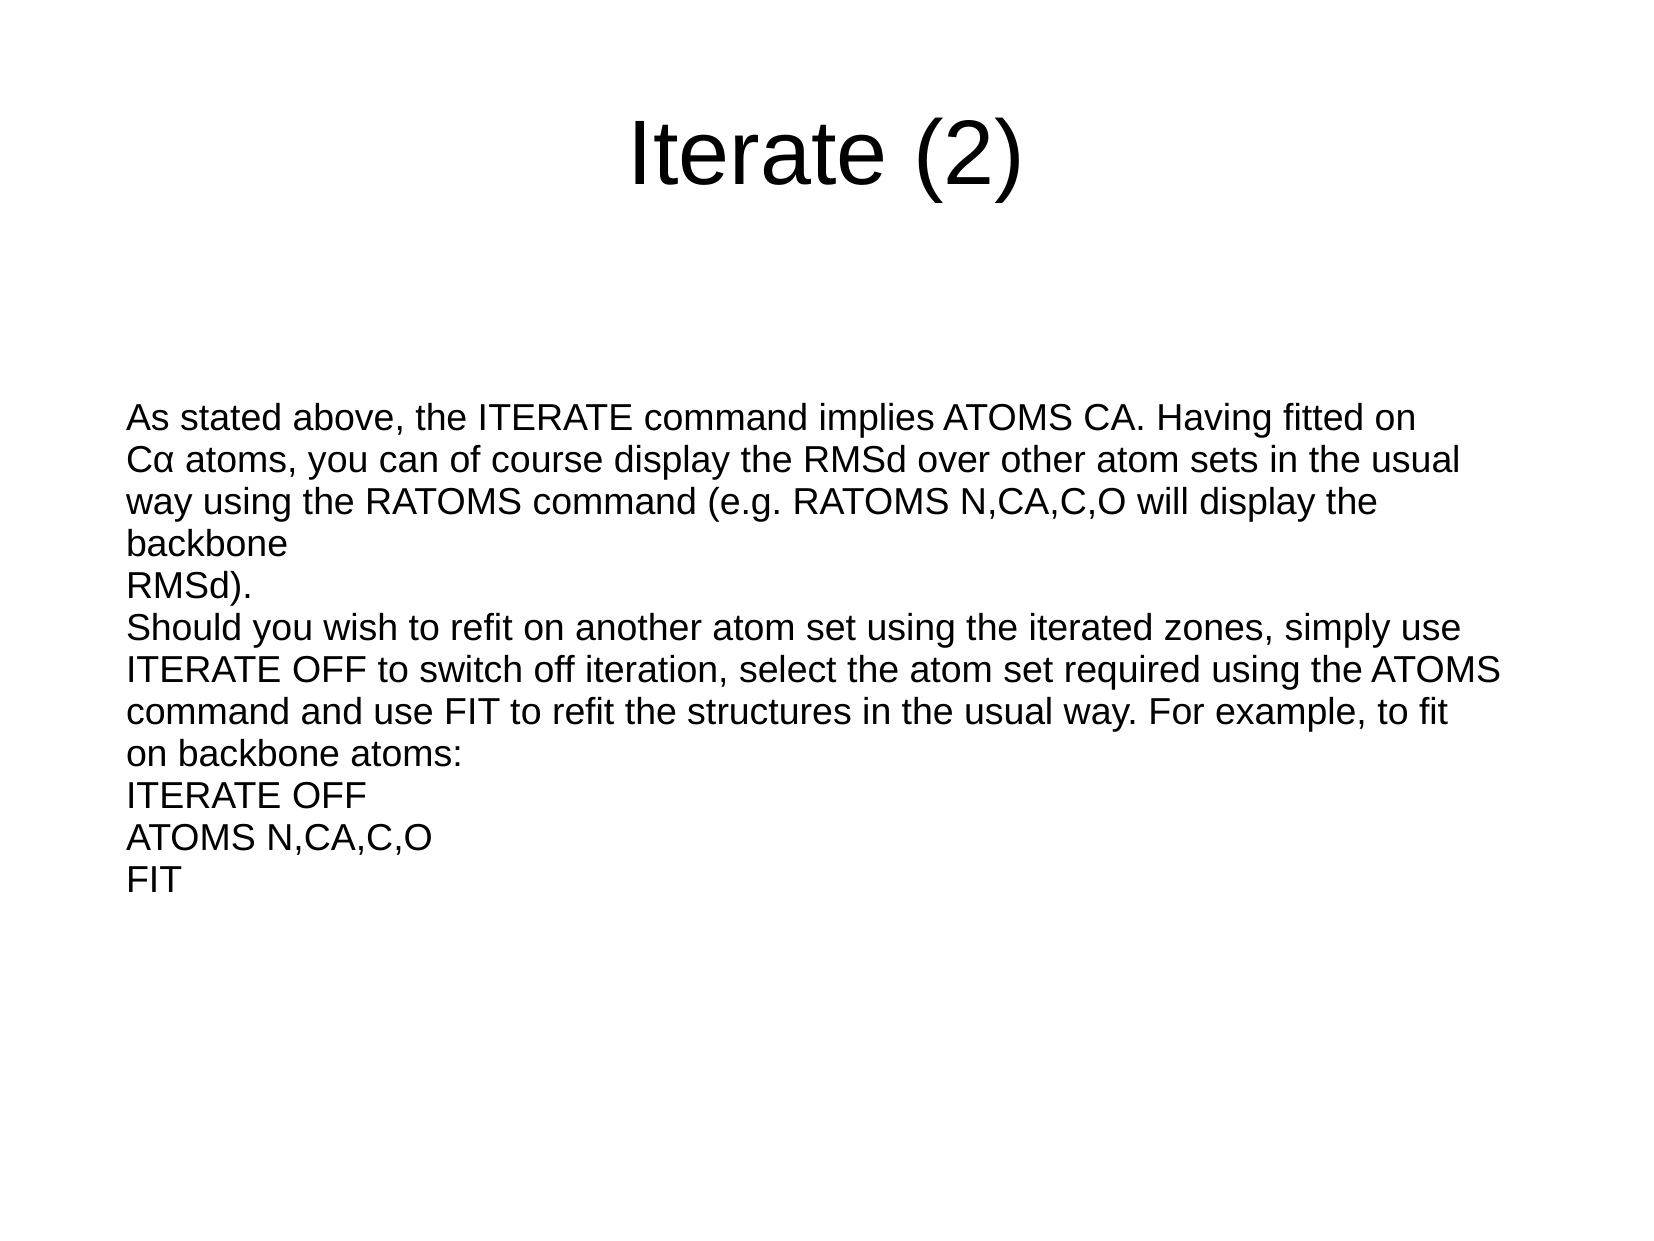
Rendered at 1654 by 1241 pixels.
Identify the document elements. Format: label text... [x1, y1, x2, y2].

title Iterate (2) [82, 49, 1571, 257]
text_box As stated above, the ITERATE command implies ATOMS CA. Having fitted on Cα atoms, you can of course display the RMSd over other atom sets in the usual way using the RATOMS command (e.g. RATOMS N,CA,C,O will display the backbone RMSd). Should you wish to refit on another atom set using the iterated zones, simply use ITERATE OFF to switch off iteration, select the atom set required using the ATOMS command and use FIT to refit the structures in the usual way. For example, to fit on backbone atoms: ITERATE OFF ATOMS N,CA,C,O FIT [111, 388, 1566, 866]
